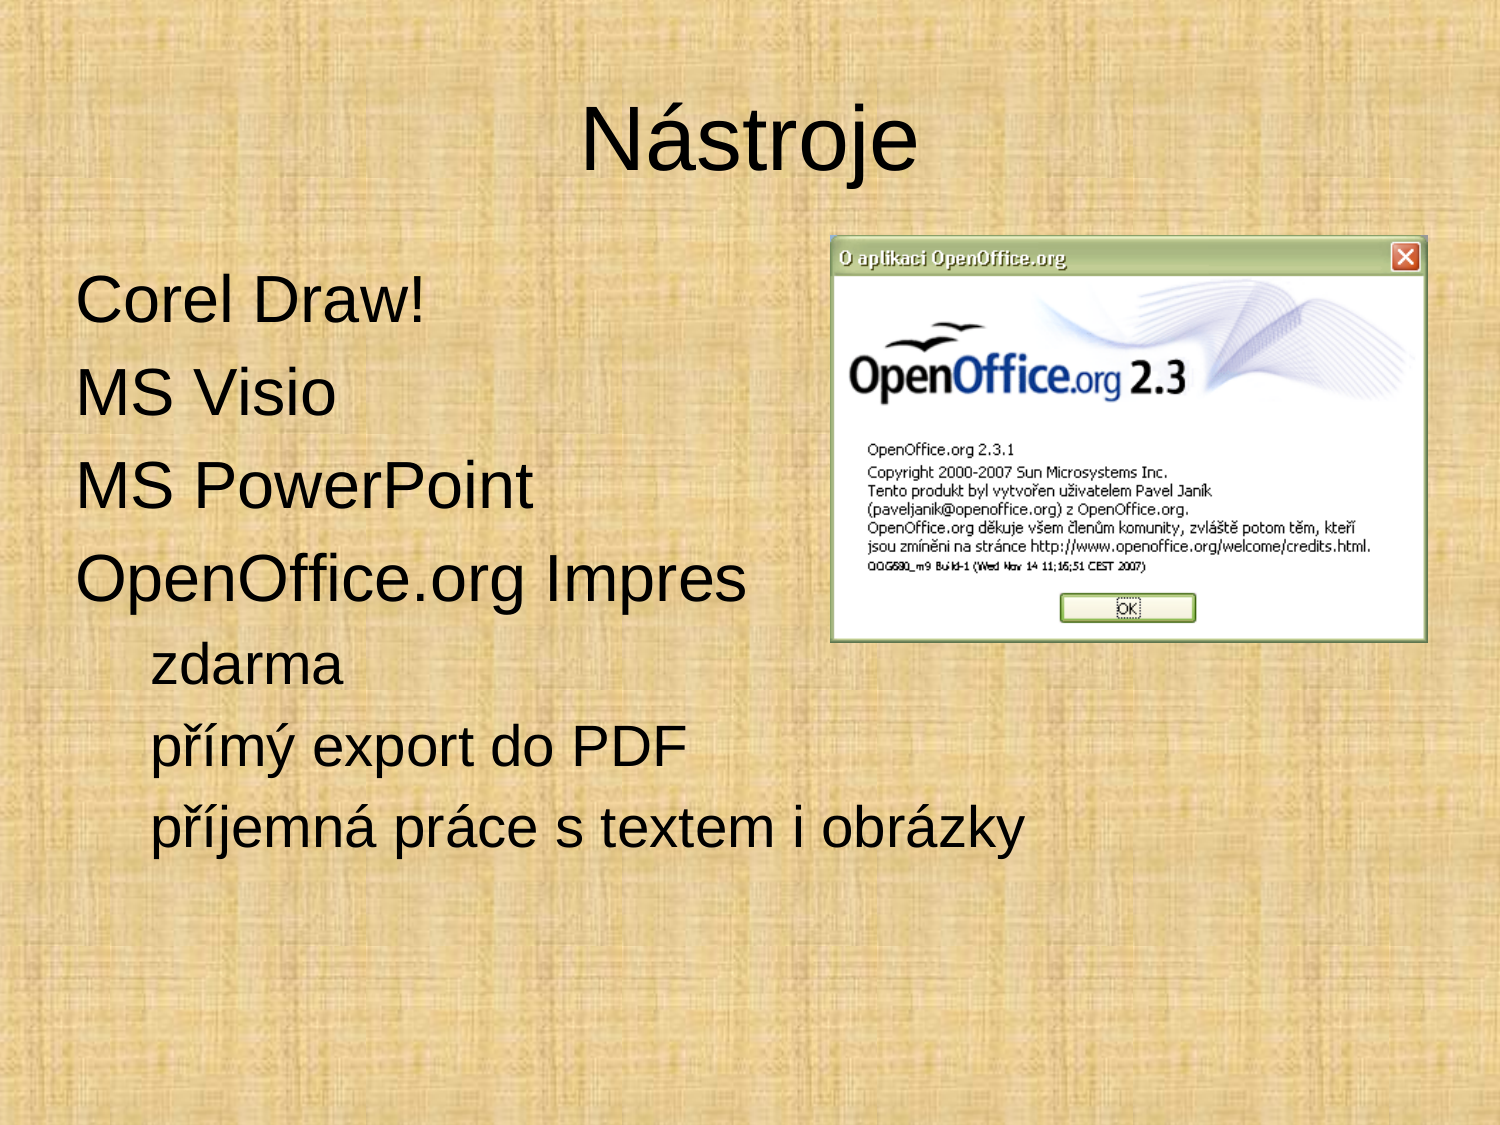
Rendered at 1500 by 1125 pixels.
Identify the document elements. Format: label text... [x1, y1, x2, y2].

list Corel Draw! MS Visio MS PowerPoint OpenOffice.org Impres zdarma přímý export do PDF příjemná práce s textem i obrázky [75, 262, 1426, 1006]
picture [0, 0, 1500, 1125]
title Nástroje [75, 45, 1426, 233]
